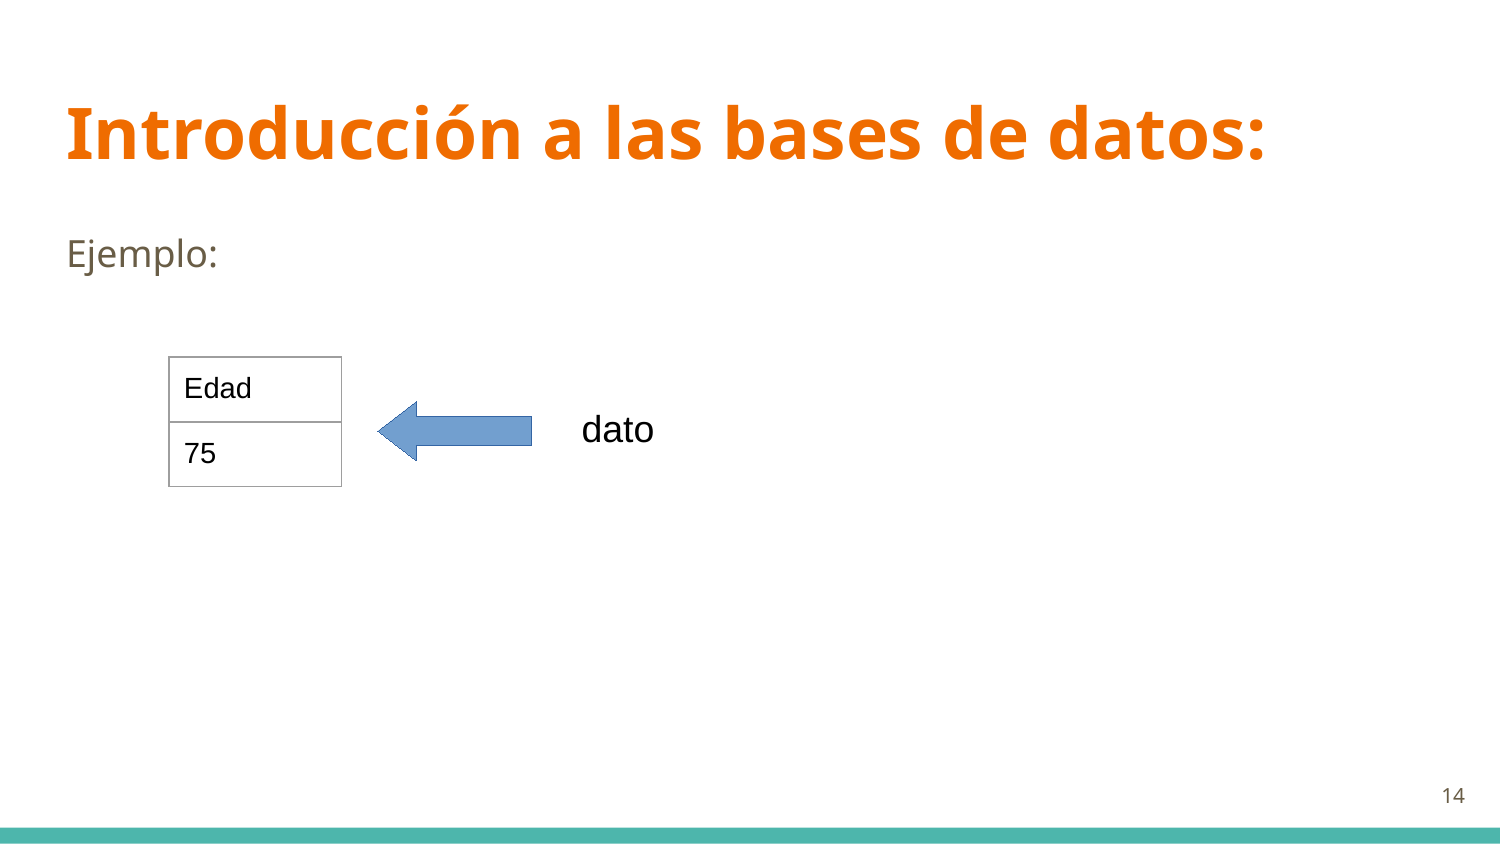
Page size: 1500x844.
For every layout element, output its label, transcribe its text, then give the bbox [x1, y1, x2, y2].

text_box dato [566, 401, 815, 459]
table_header Edad [170, 358, 341, 421]
text_box [377, 401, 532, 461]
list Ejemplo: [51, 207, 1449, 750]
table_cell 75 [170, 423, 341, 486]
slide_number <number> [1389, 764, 1480, 830]
title Introducción a las bases de datos: [51, 72, 1449, 189]
